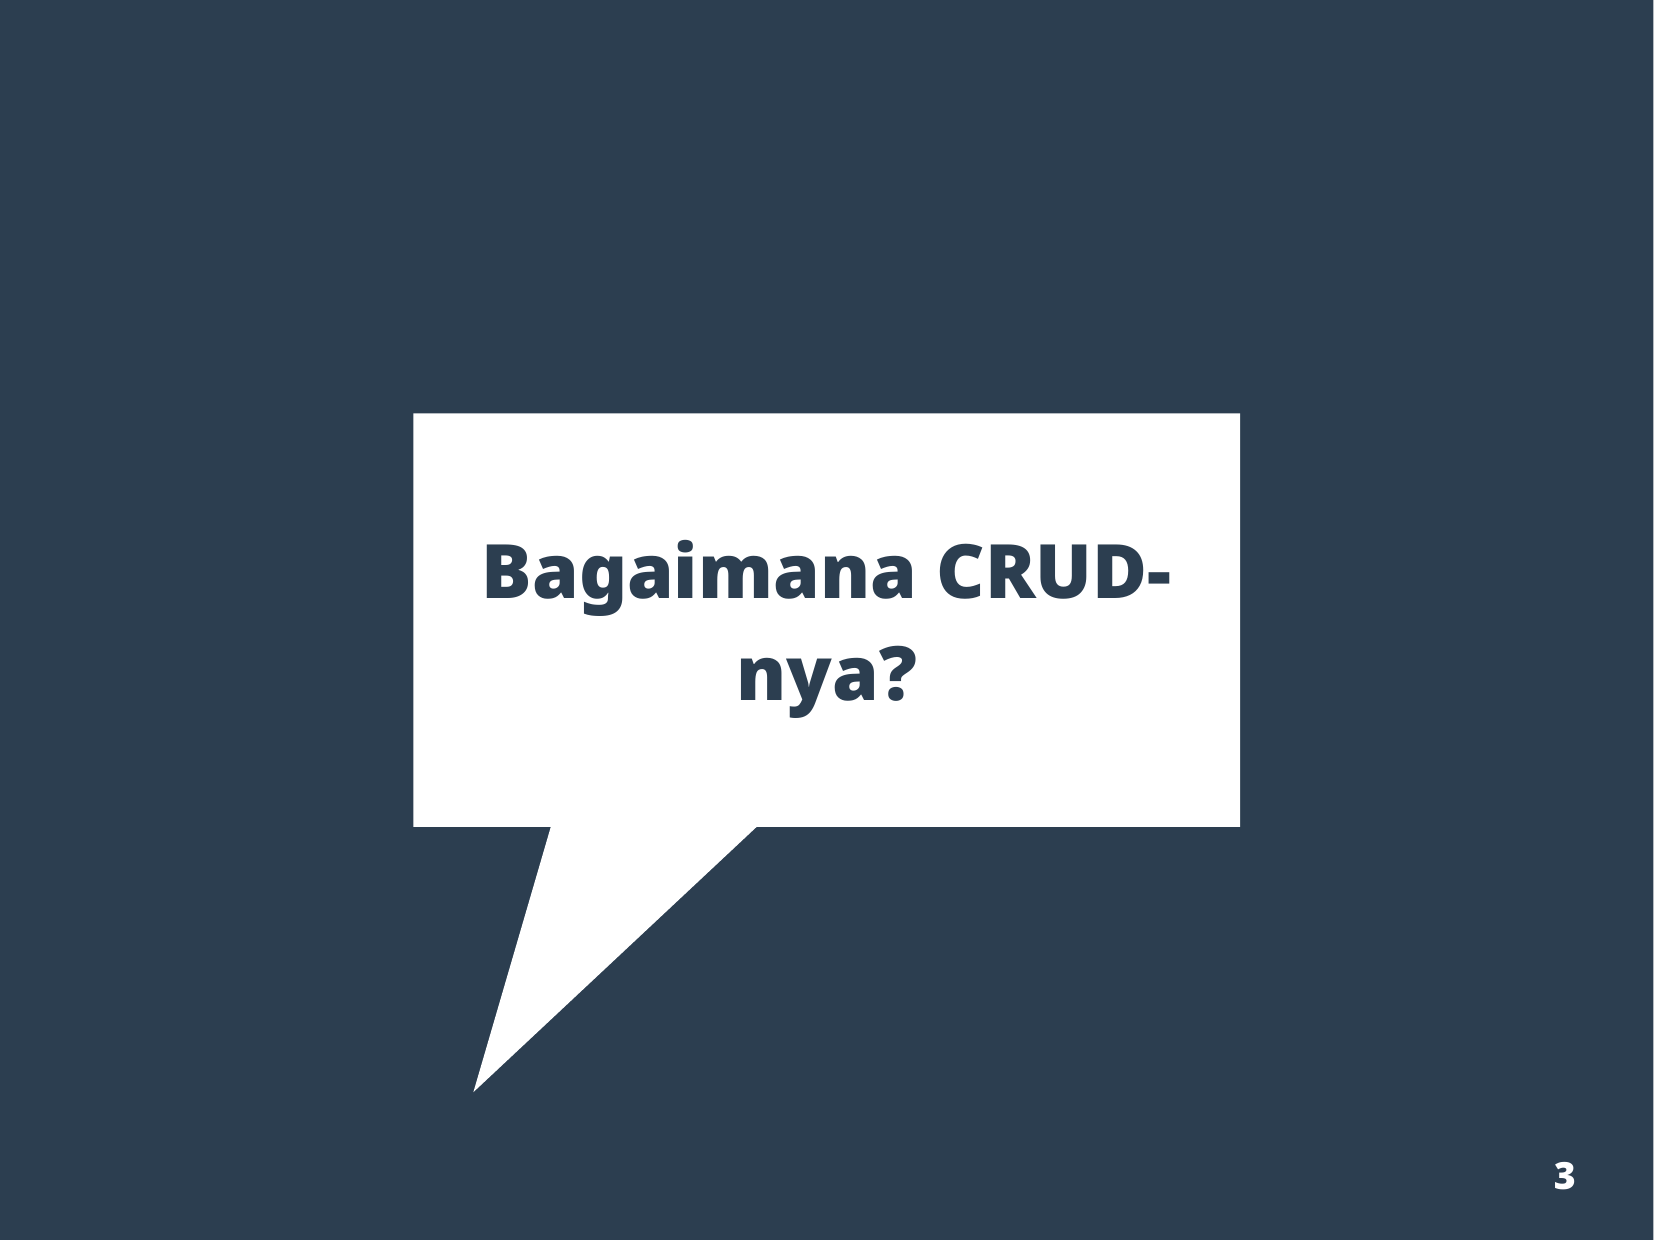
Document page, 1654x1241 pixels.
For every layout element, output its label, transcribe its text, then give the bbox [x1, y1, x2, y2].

title Bagaimana CRUD-nya? [442, 442, 1211, 798]
